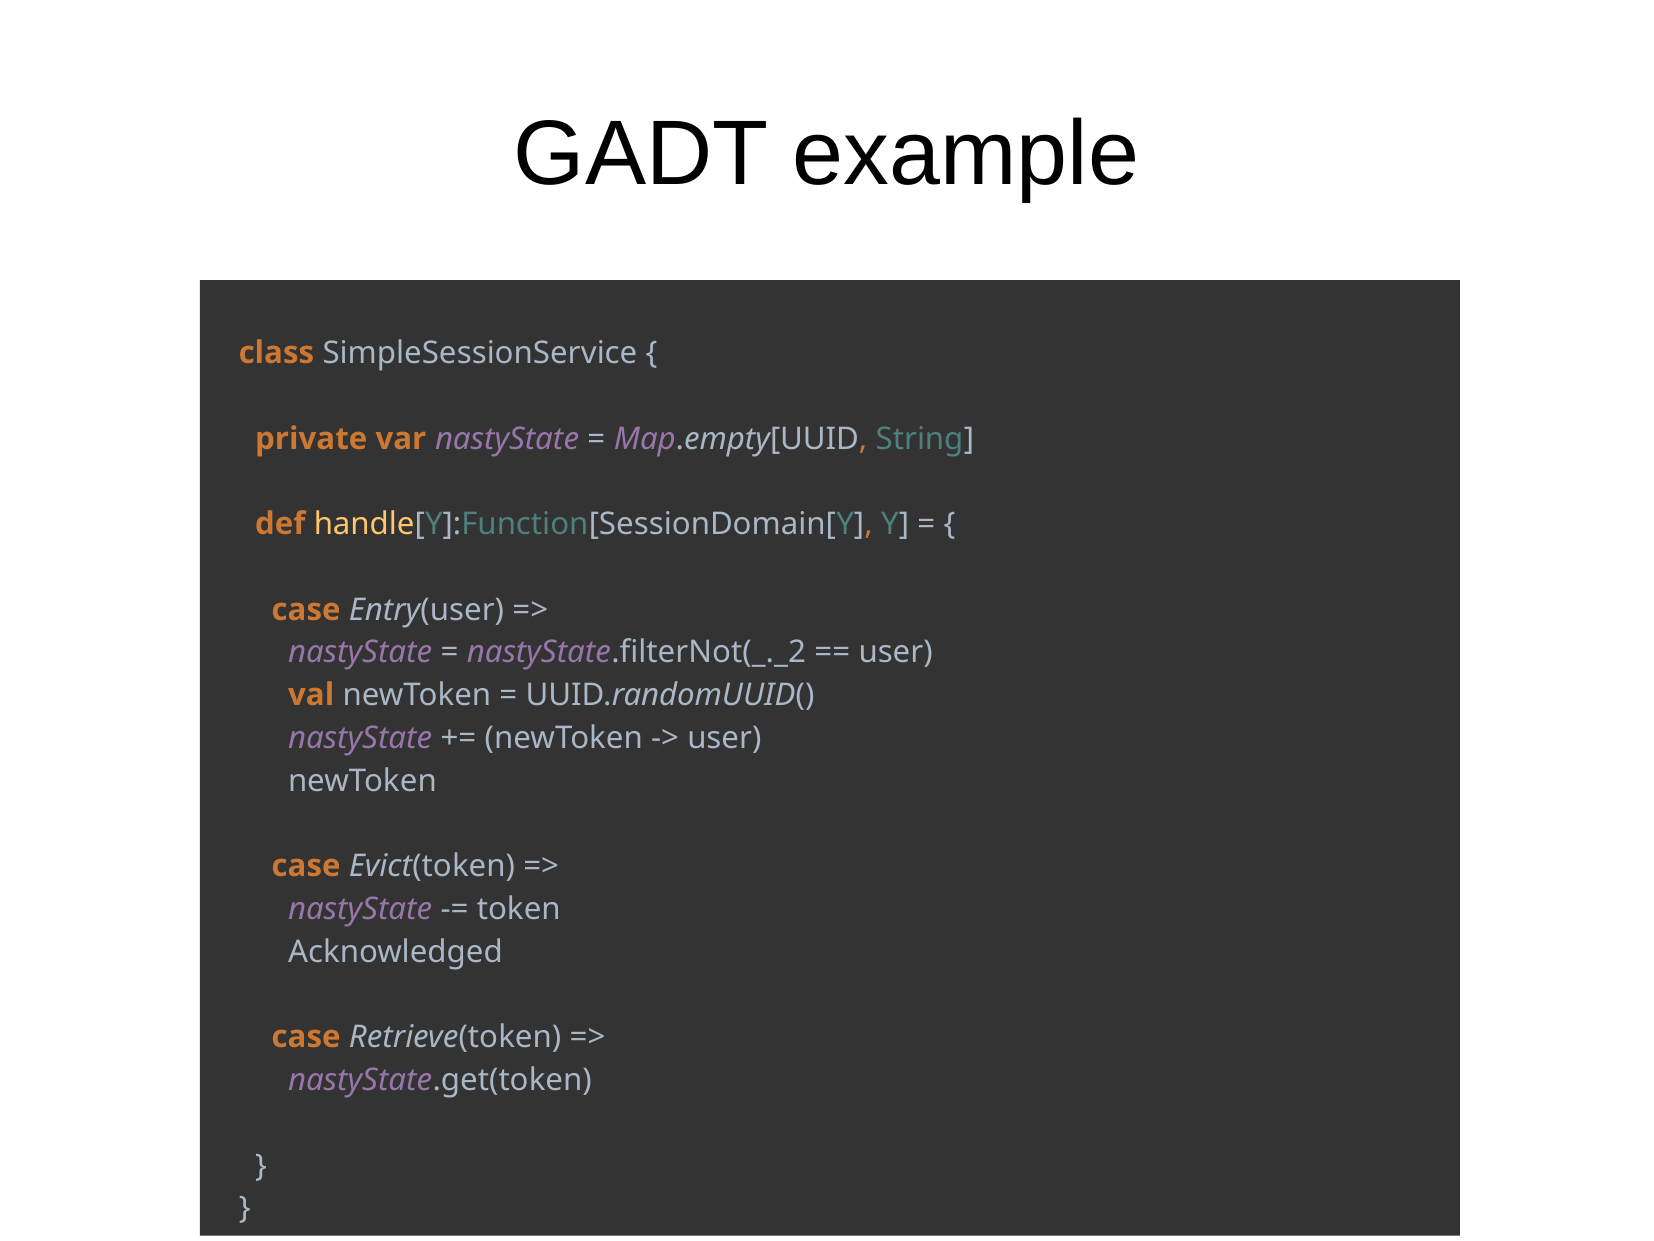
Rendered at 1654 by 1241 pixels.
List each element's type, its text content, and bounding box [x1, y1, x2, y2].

text_box class SimpleSessionService { private var nastyState = Map.empty[UUID, String] def handle[Y]:Function[SessionDomain[Y], Y] = { case Entry(user) => nastyState = nastyState.filterNot(_._2 == user) val newToken = UUID.randomUUID() nastyState += (newToken -> user) newToken case Evict(token) => nastyState -= token Acknowledged case Retrieve(token) => nastyState.get(token) } } [199, 280, 1460, 1134]
title GADT example [82, 49, 1571, 257]
